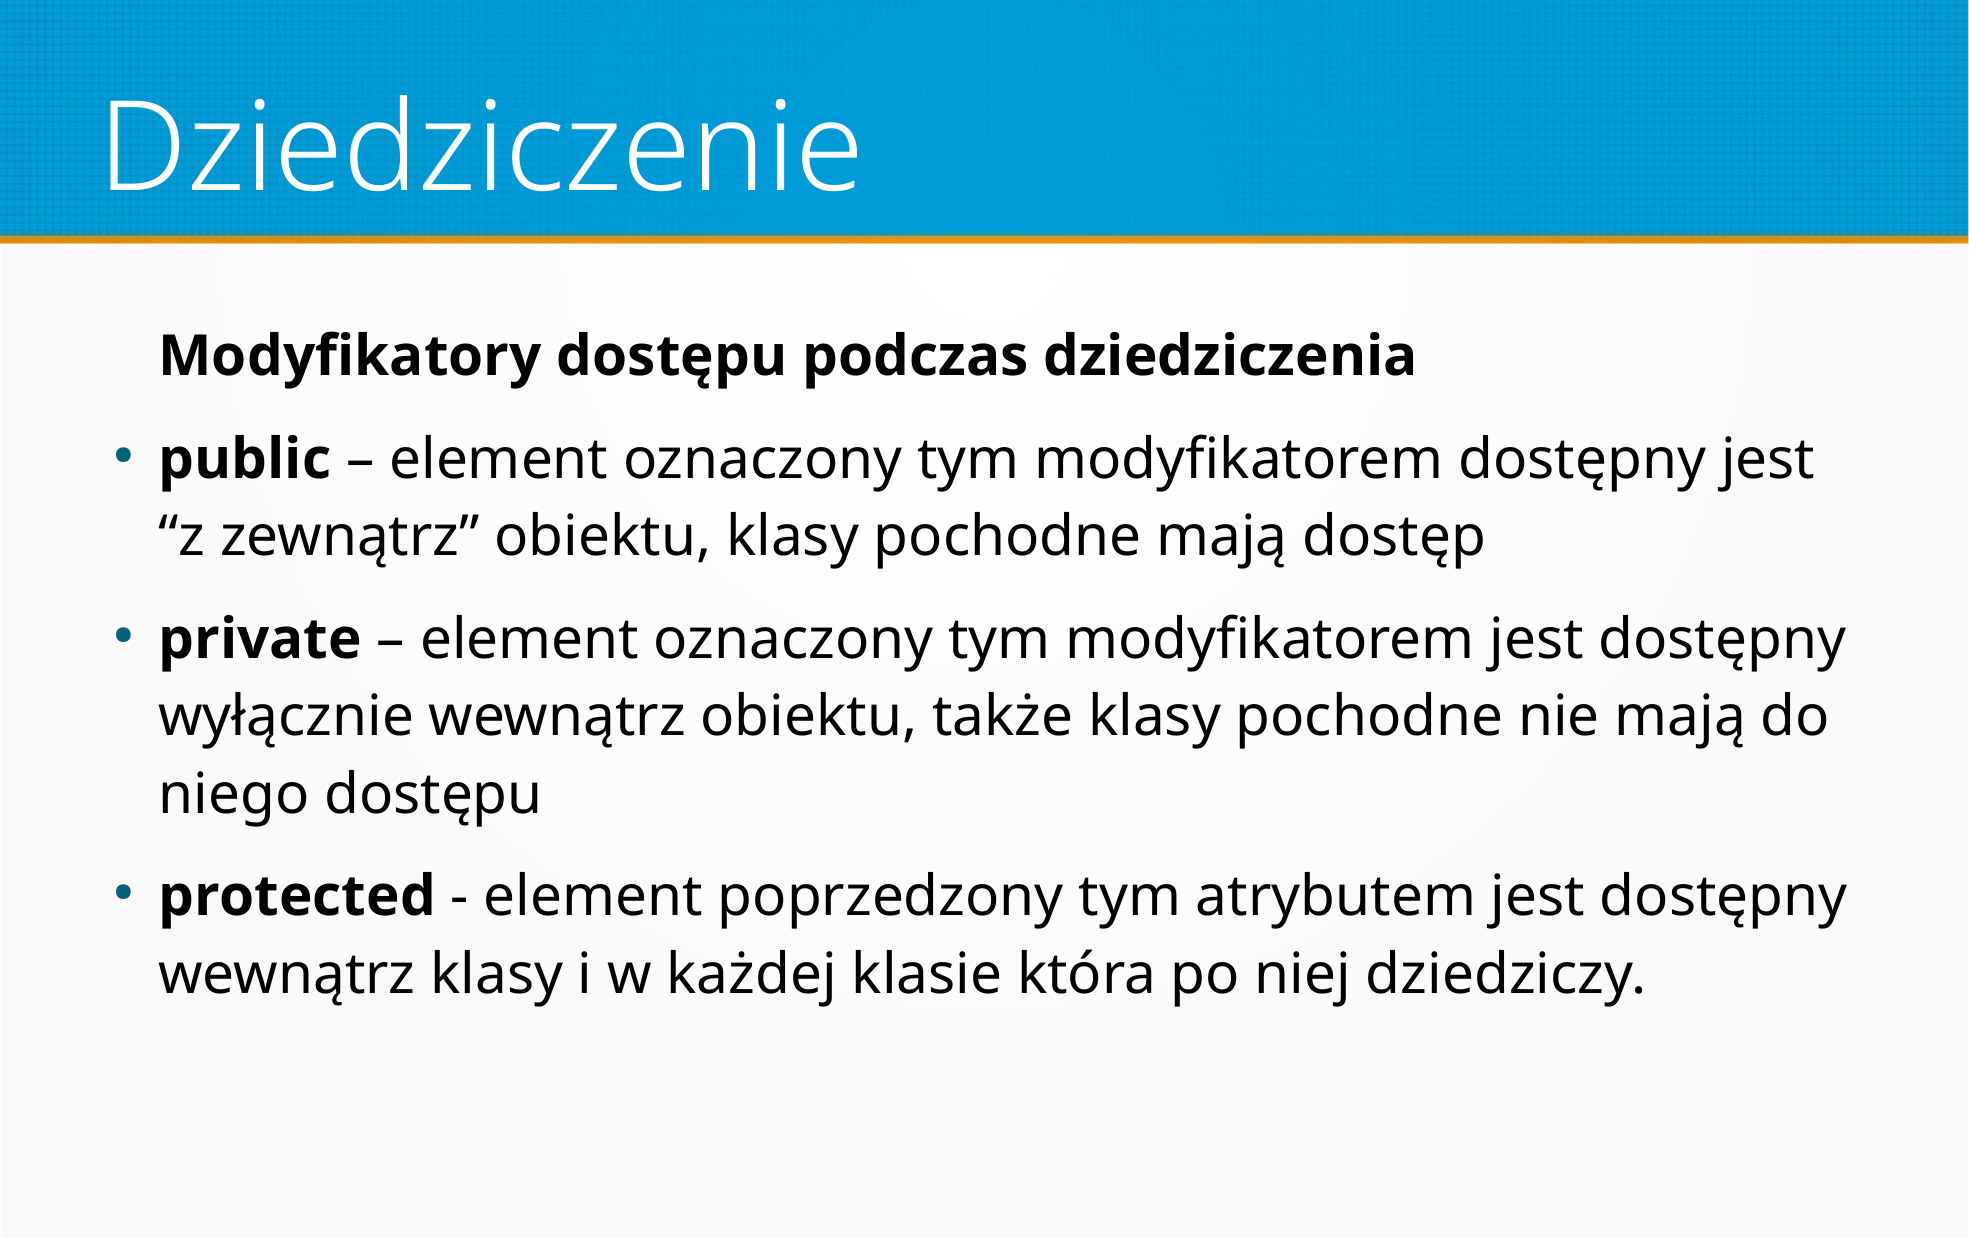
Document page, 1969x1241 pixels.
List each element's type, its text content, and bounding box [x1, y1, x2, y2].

list Modyfikatory dostępu podczas dziedziczenia public – element oznaczony tym modyfikatorem dostępny jest “z zewnątrz” obiektu, klasy pochodne mają dostęp private – element oznaczony tym modyfikatorem jest dostępny wyłącznie wewnątrz obiektu, także klasy pochodne nie mają do niego dostępu protected - element poprzedzony tym atrybutem jest dostępny wewnątrz klasy i w każdej klasie która po niej dziedziczy. [98, 315, 1861, 1081]
title Dziedziczenie [98, 19, 1870, 227]
picture [0, 233, 1969, 1241]
